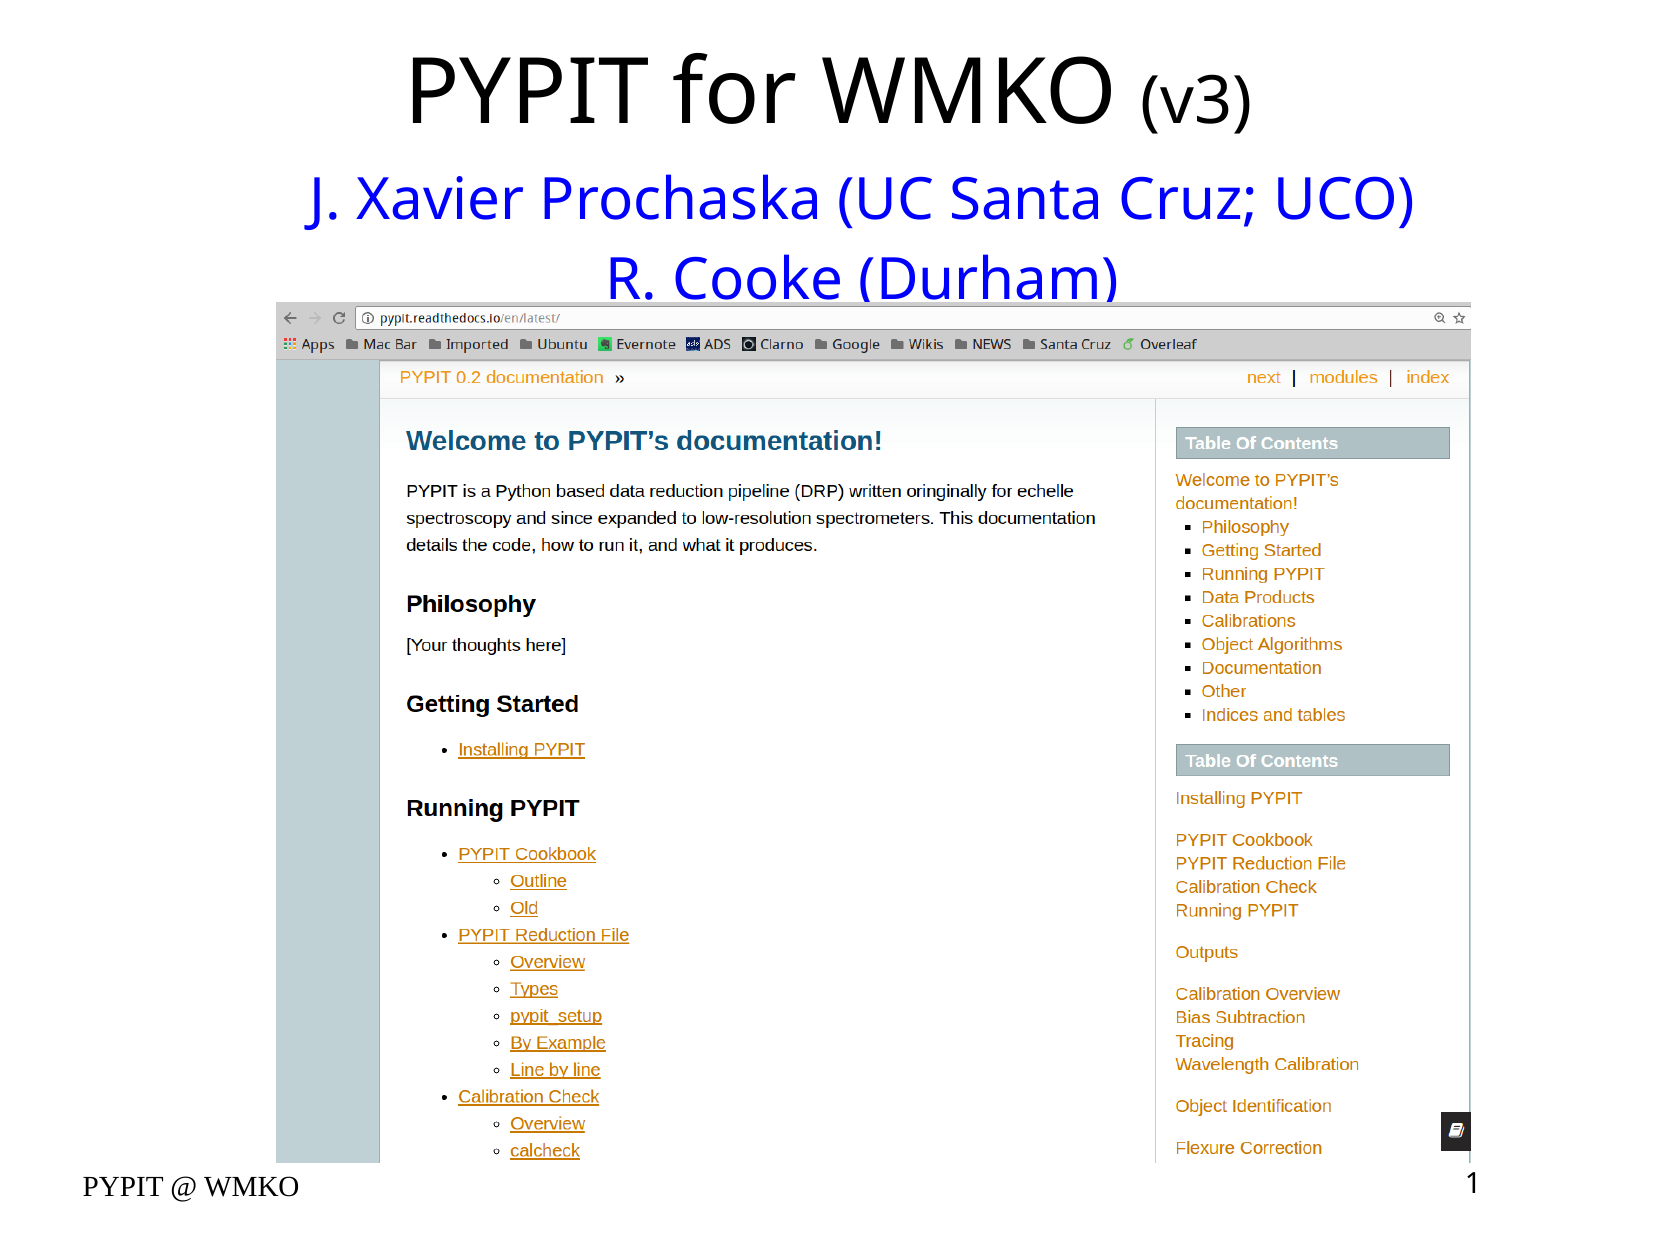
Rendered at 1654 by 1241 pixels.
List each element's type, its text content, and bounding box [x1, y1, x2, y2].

title PYPIT for WMKO (v3) [180, 11, 1478, 150]
picture [276, 302, 1471, 1163]
text_box J. Xavier Prochaska (UC Santa Cruz; UCO) R. Cooke (Durham) [135, 150, 1591, 317]
